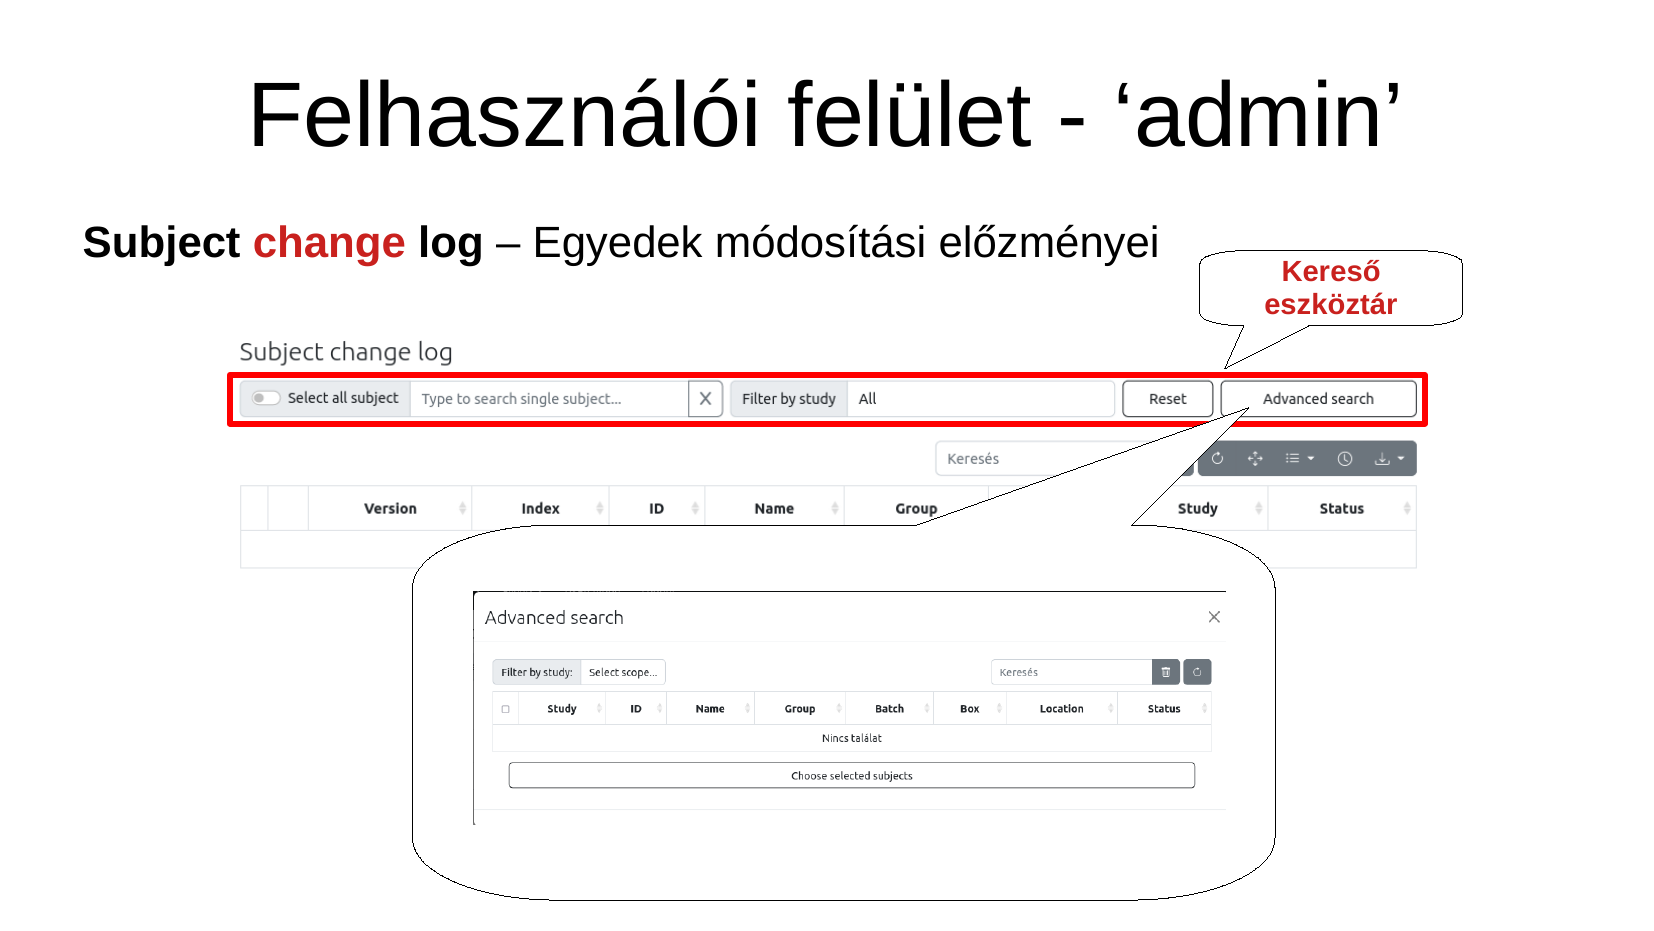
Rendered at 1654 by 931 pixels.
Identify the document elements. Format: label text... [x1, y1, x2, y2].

list Subject change log – Egyedek módosítási előzményei [82, 217, 1571, 301]
text_box Kereső eszköztár [1199, 250, 1463, 369]
text_box [412, 407, 1276, 901]
picture [473, 591, 1226, 826]
picture [233, 378, 1422, 421]
picture [218, 336, 1436, 603]
title Felhasználói felület - ‘admin’ [82, 37, 1571, 193]
